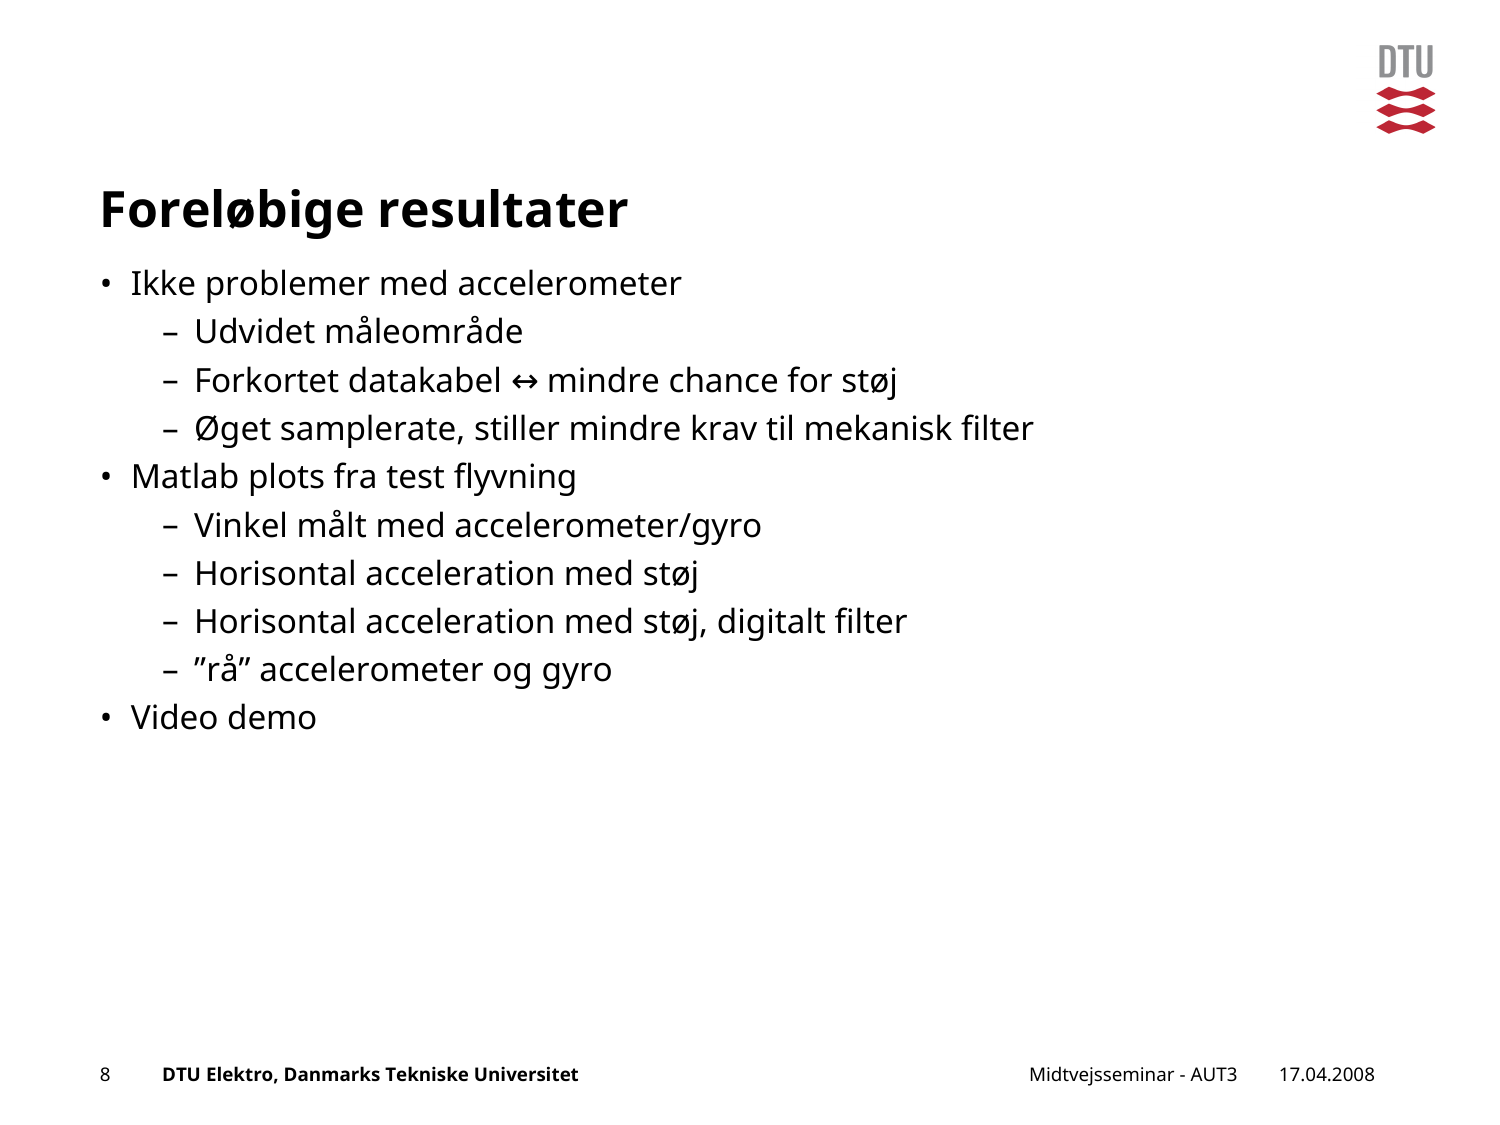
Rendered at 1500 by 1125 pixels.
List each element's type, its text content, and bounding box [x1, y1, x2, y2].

title Foreløbige resultater [99, 49, 1375, 238]
list Ikke problemer med accelerometer Udvidet måleområde Forkortet datakabel ↔ mindre chance for støj Øget samplerate, stiller mindre krav til mekanisk filter Matlab plots fra test flyvning Vinkel målt med accelerometer/gyro Horisontal acceleration med støj Horisontal acceleration med støj, digitalt filter ”rå” accelerometer og gyro Video demo [99, 262, 1375, 1012]
